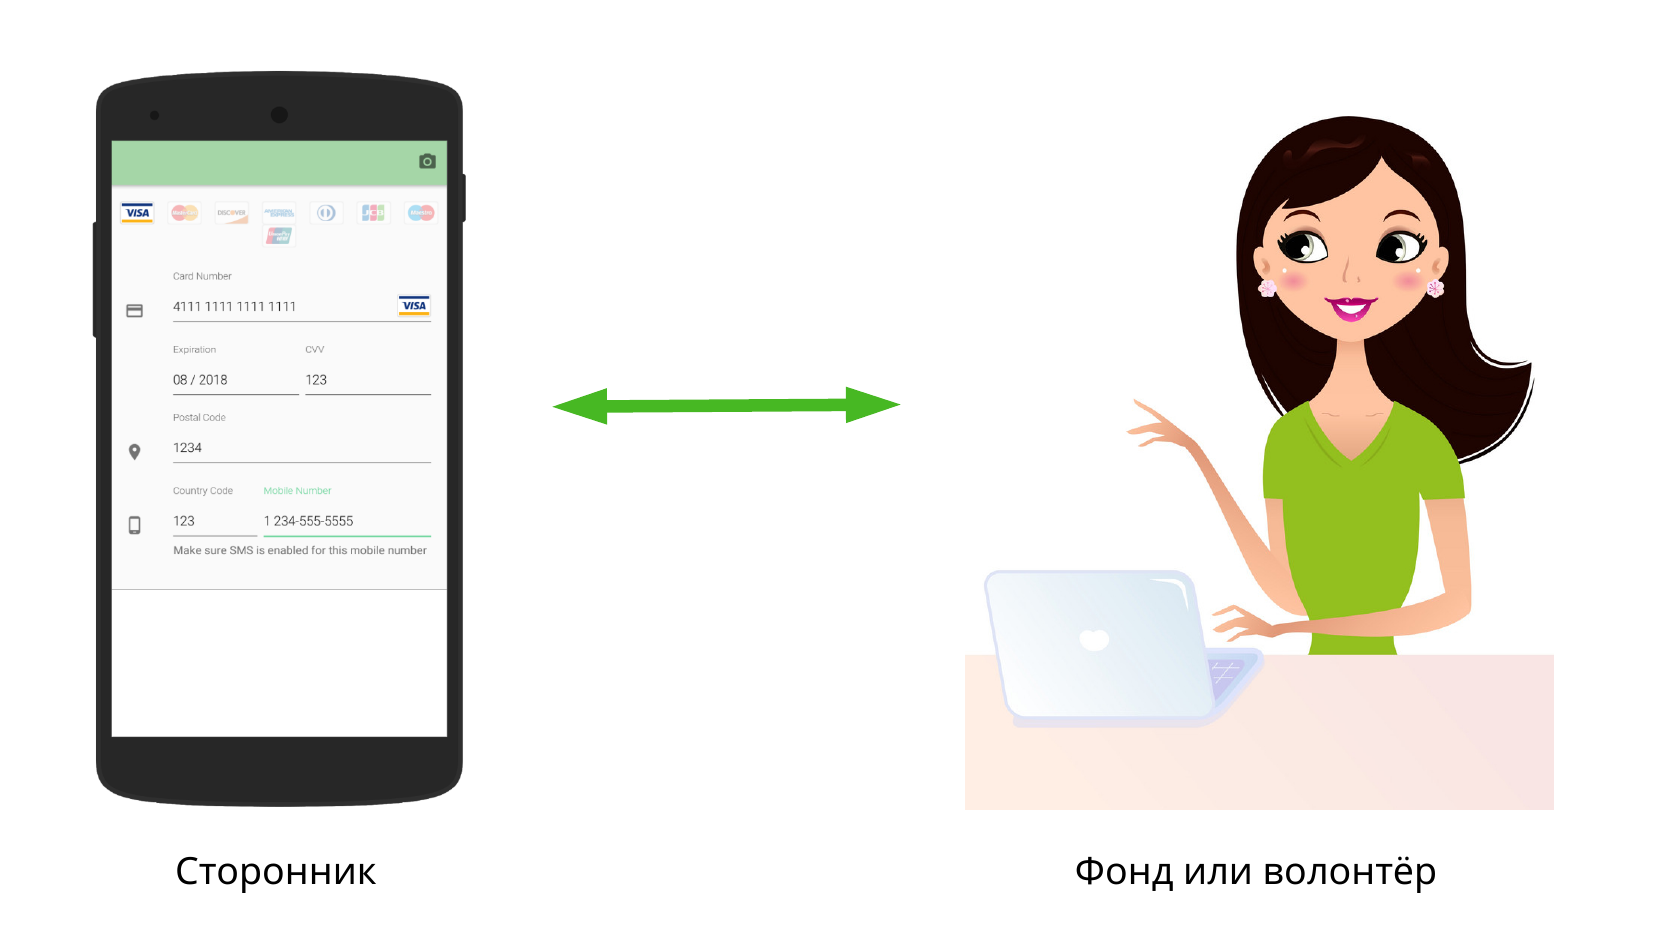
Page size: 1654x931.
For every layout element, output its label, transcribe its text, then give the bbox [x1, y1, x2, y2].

text_box Сторонник [65, 825, 486, 916]
picture [91, 70, 466, 807]
text_box Фонд или волонтёр [1046, 825, 1467, 916]
picture [965, 116, 1554, 811]
